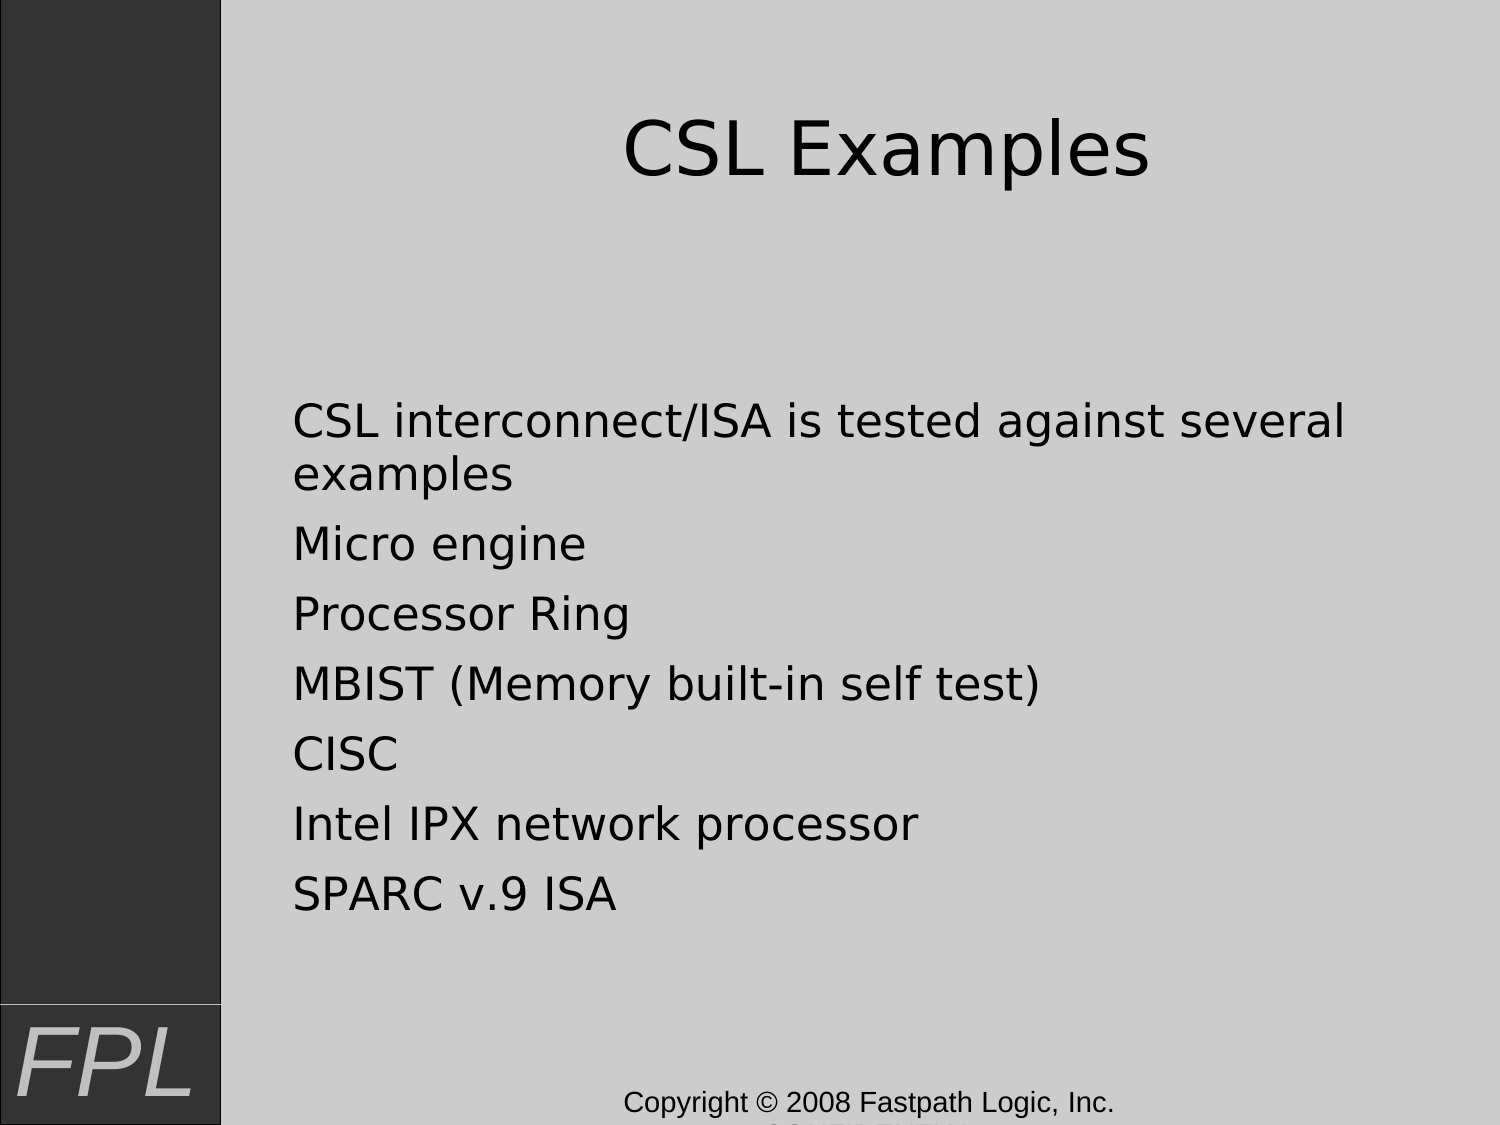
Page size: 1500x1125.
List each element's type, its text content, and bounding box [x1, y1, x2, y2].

subtitle CSL interconnect/ISA is tested against several examples Micro engine Processor Ring MBIST (Memory built-in self test) CISC Intel IPX network processor SPARC v.9 ISA [292, 247, 1483, 1070]
title CSL Examples [387, 52, 1388, 247]
